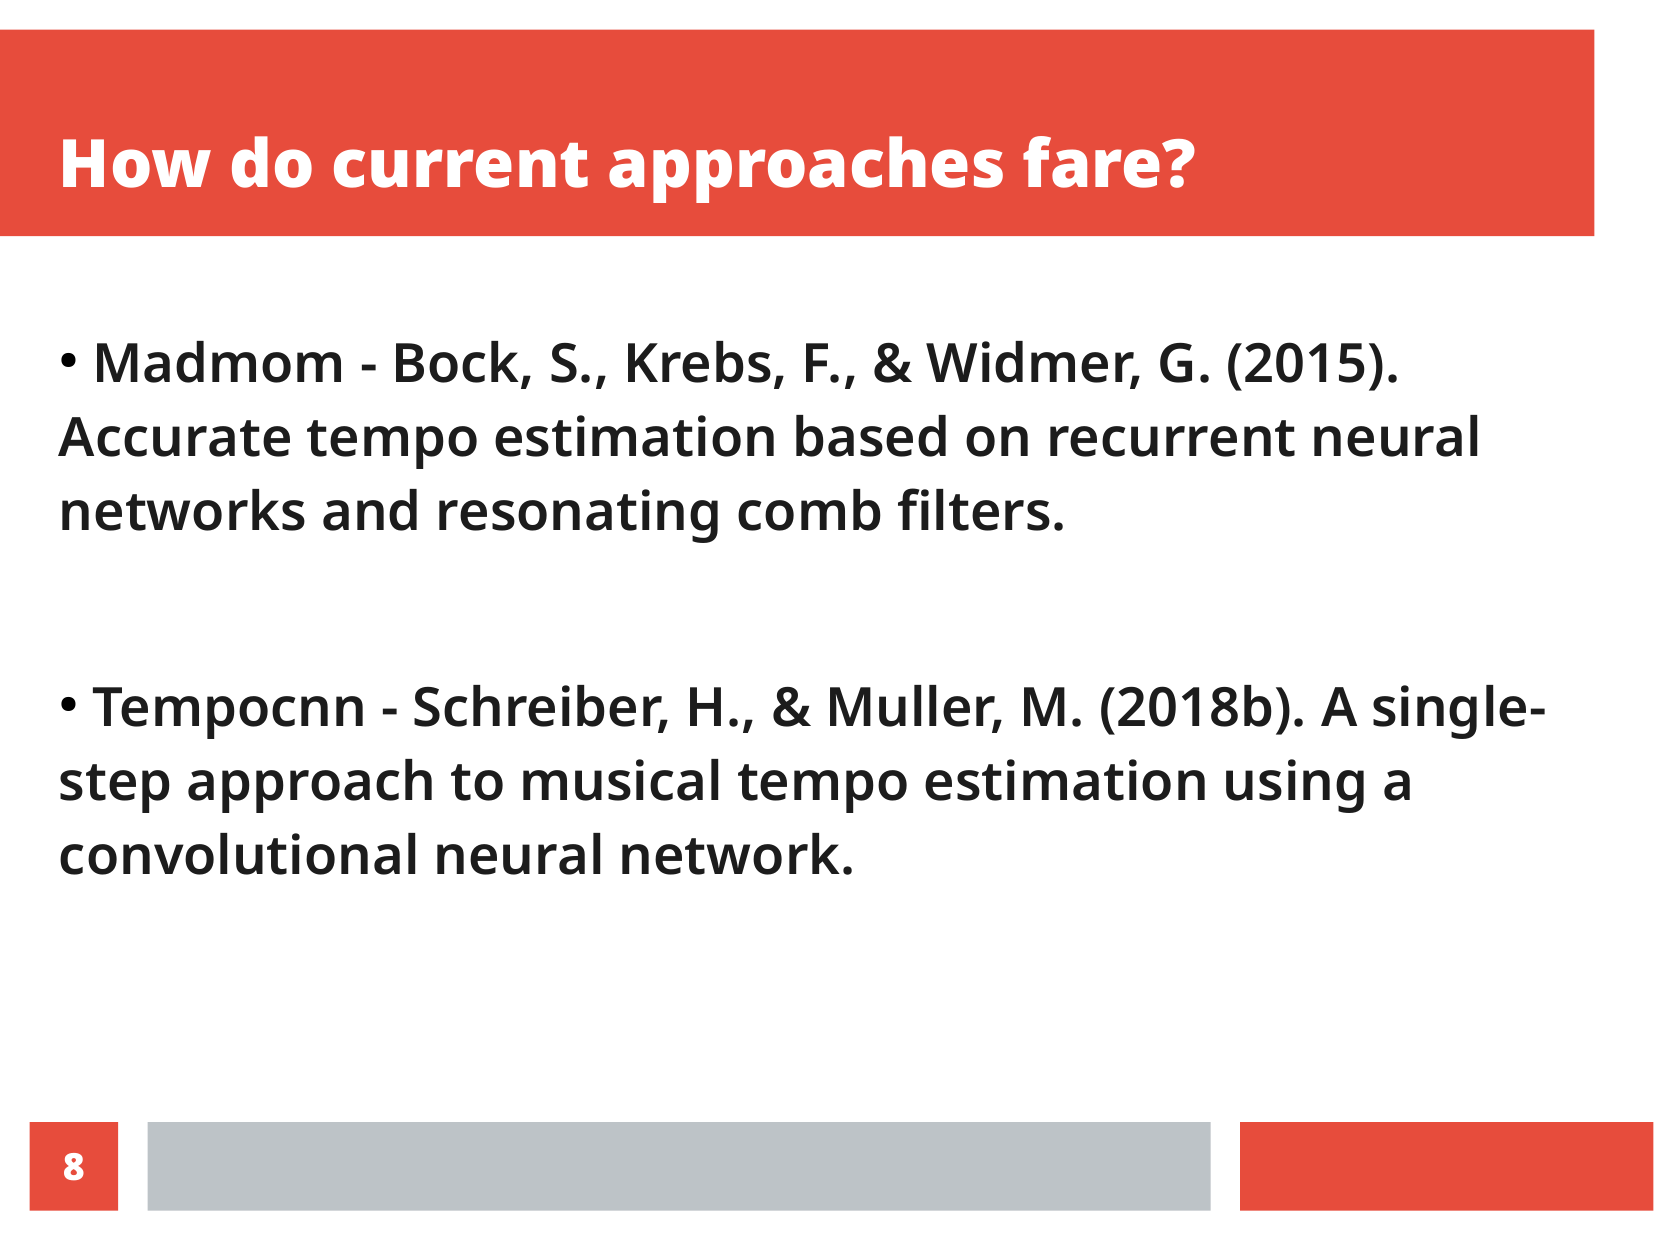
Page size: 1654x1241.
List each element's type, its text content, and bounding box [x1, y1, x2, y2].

list Madmom - Bock, S., Krebs, F., & Widmer, G. (2015). Accurate tempo estimation based on recurrent neural networks and resonating comb filters. Tempocnn - Schreiber, H., & Muller, M. (2018b). A single-step approach to musical tempo estimation using a convolutional neural network. [59, 324, 1565, 1093]
title How do current approaches fare? [59, 59, 1595, 207]
